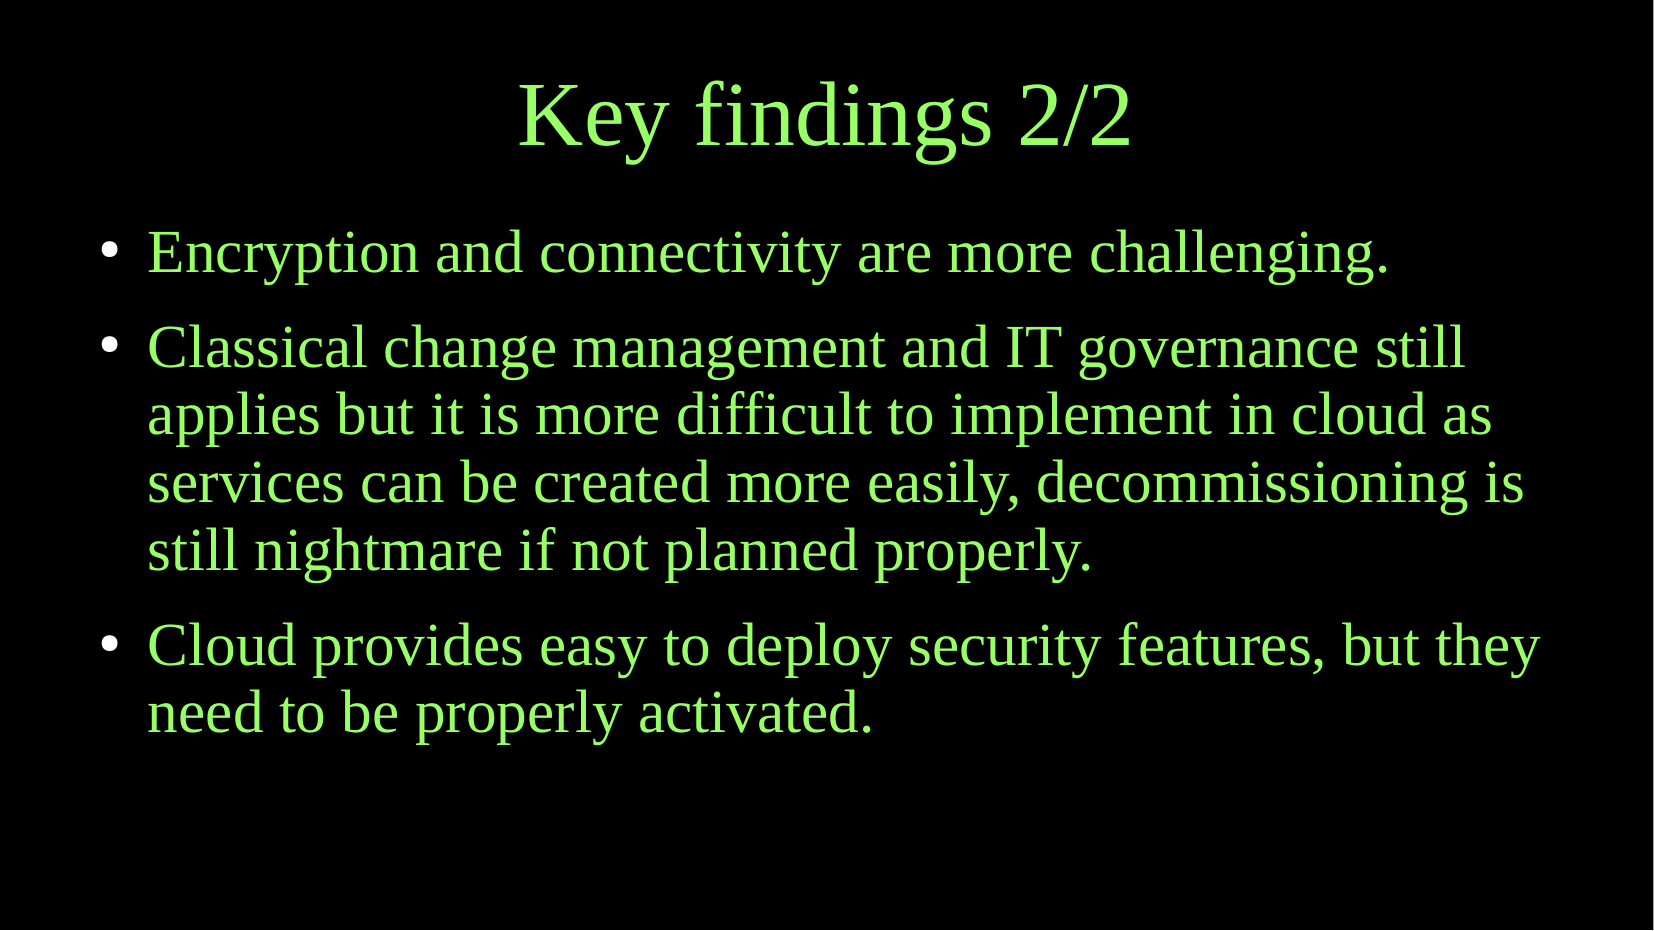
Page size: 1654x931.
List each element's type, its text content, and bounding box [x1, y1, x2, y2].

title Key findings 2/2 [82, 37, 1571, 193]
list Encryption and connectivity are more challenging. Classical change management and IT governance still applies but it is more difficult to implement in cloud as services can be created more easily, decommissioning is still nightmare if not planned properly. Cloud provides easy to deploy security features, but they need to be properly activated. [82, 217, 1571, 758]
